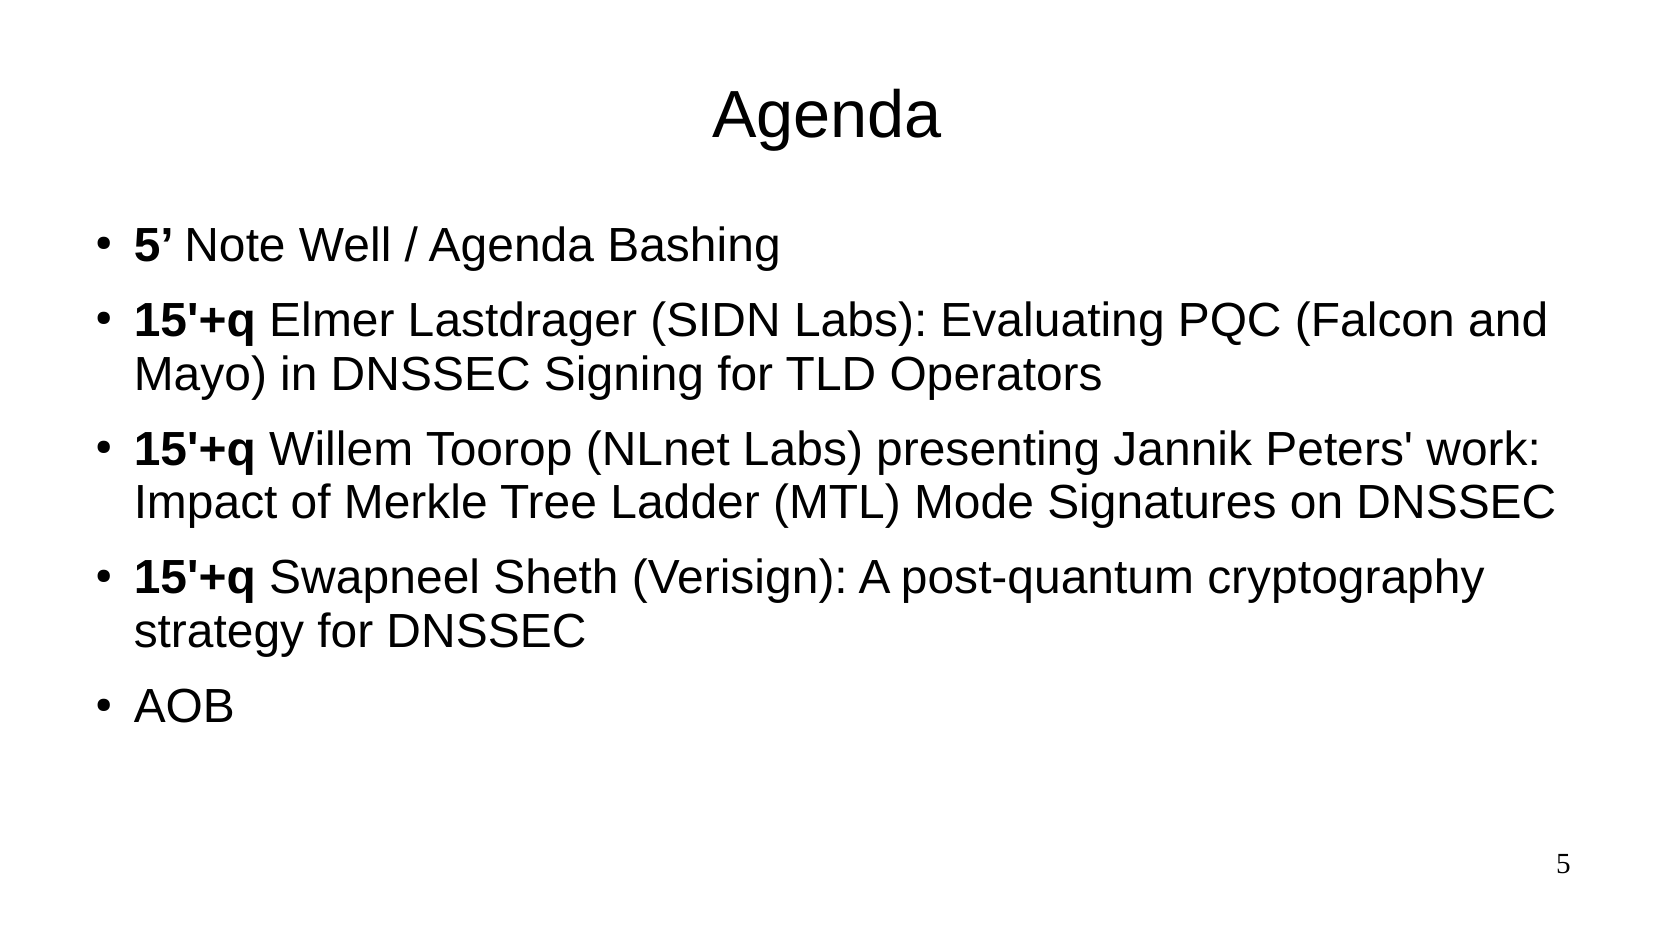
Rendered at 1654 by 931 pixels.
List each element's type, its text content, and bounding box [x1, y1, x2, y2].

list 5’ Note Well / Agenda Bashing 15'+q Elmer Lastdrager (SIDN Labs): Evaluating PQC (Falcon and Mayo) in DNSSEC Signing for TLD Operators 15'+q Willem Toorop (NLnet Labs) presenting Jannik Peters' work: Impact of Merkle Tree Ladder (MTL) Mode Signatures on DNSSEC 15'+q Swapneel Sheth (Verisign): A post-quantum cryptography strategy for DNSSEC AOB [82, 217, 1571, 758]
title Agenda [82, 37, 1571, 193]
